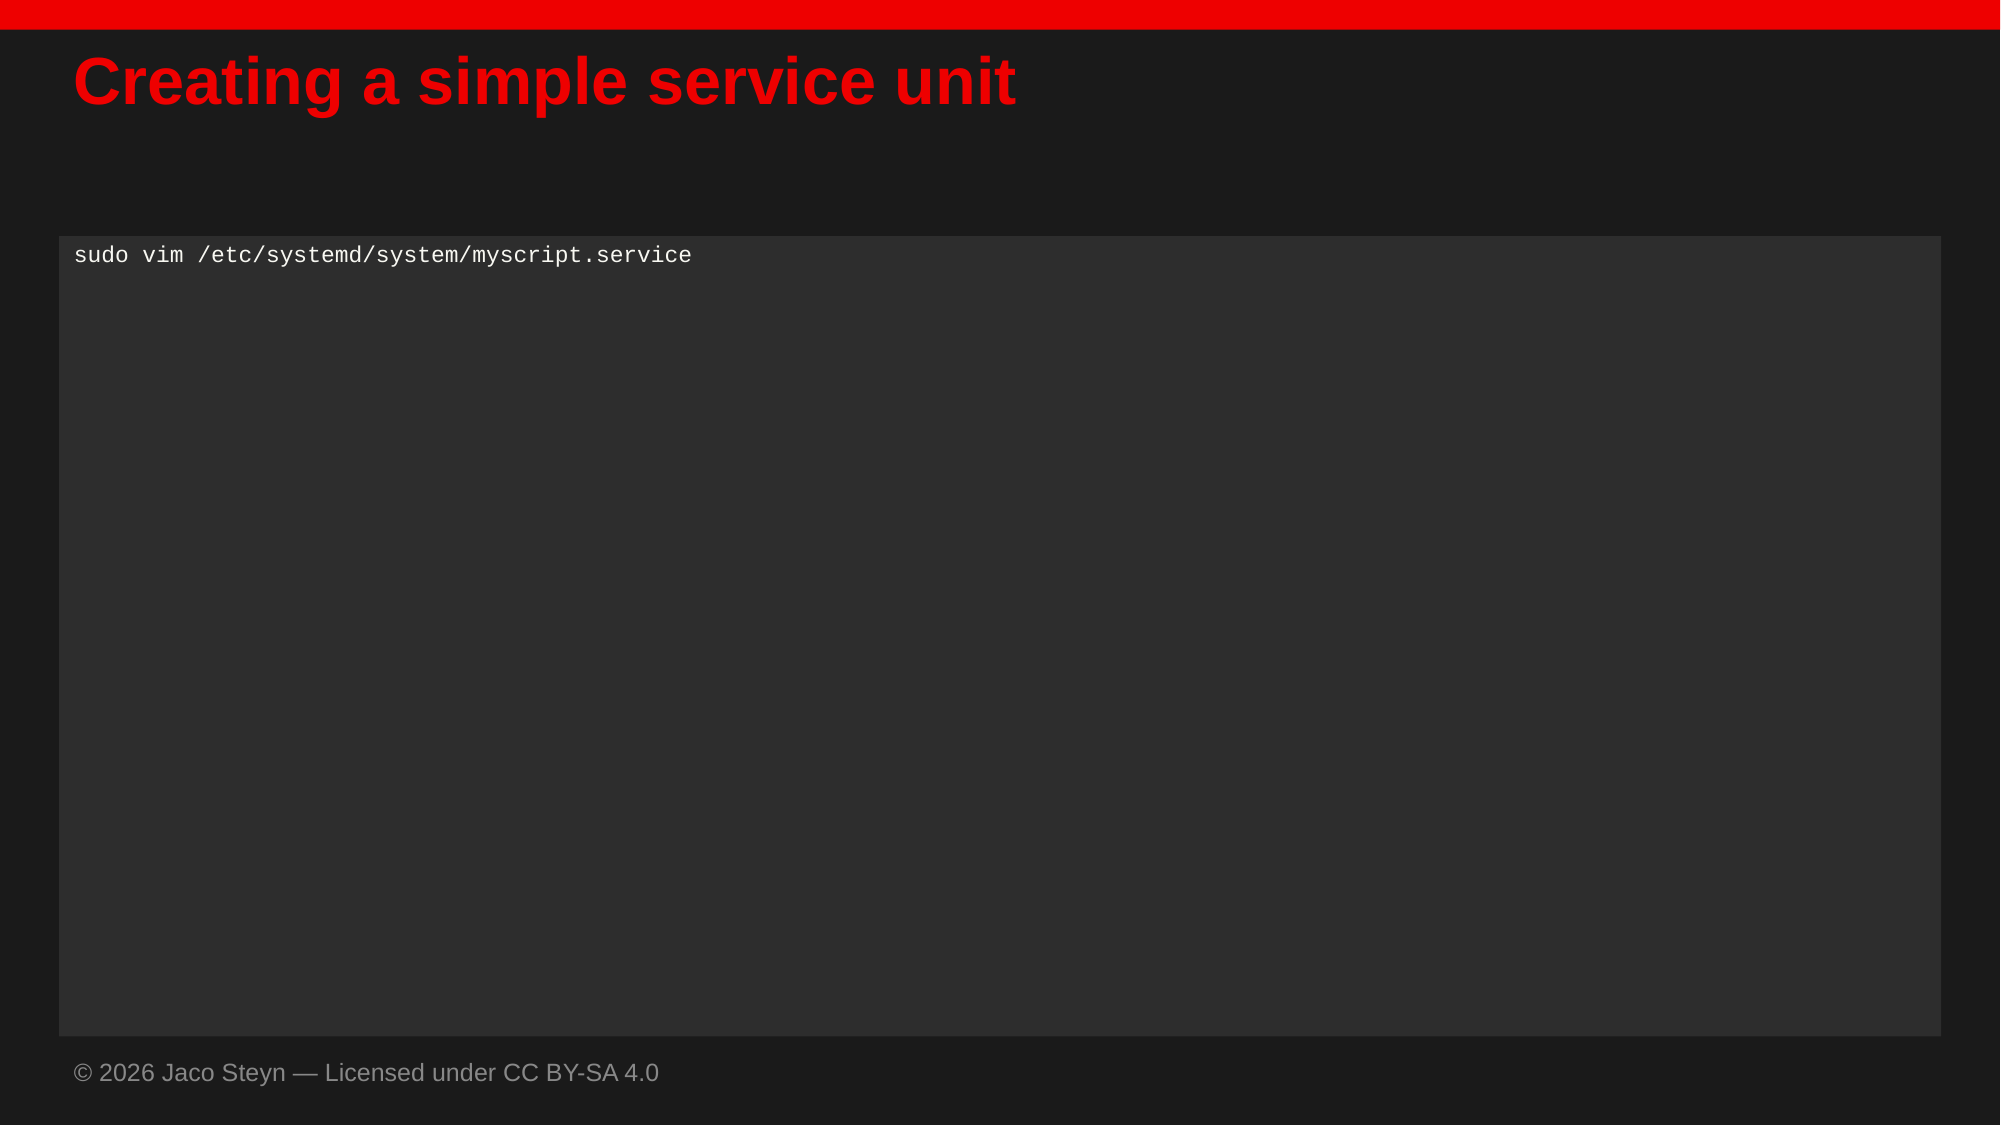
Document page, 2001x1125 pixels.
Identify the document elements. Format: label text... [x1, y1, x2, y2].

text_box Creating a simple service unit [59, 36, 1942, 208]
text_box [0, 0, 2001, 30]
text_box sudo vim /etc/systemd/system/myscript.service [59, 236, 1942, 1037]
text_box © 2026 Jaco Steyn — Licensed under CC BY-SA 4.0 [59, 1051, 1942, 1093]
